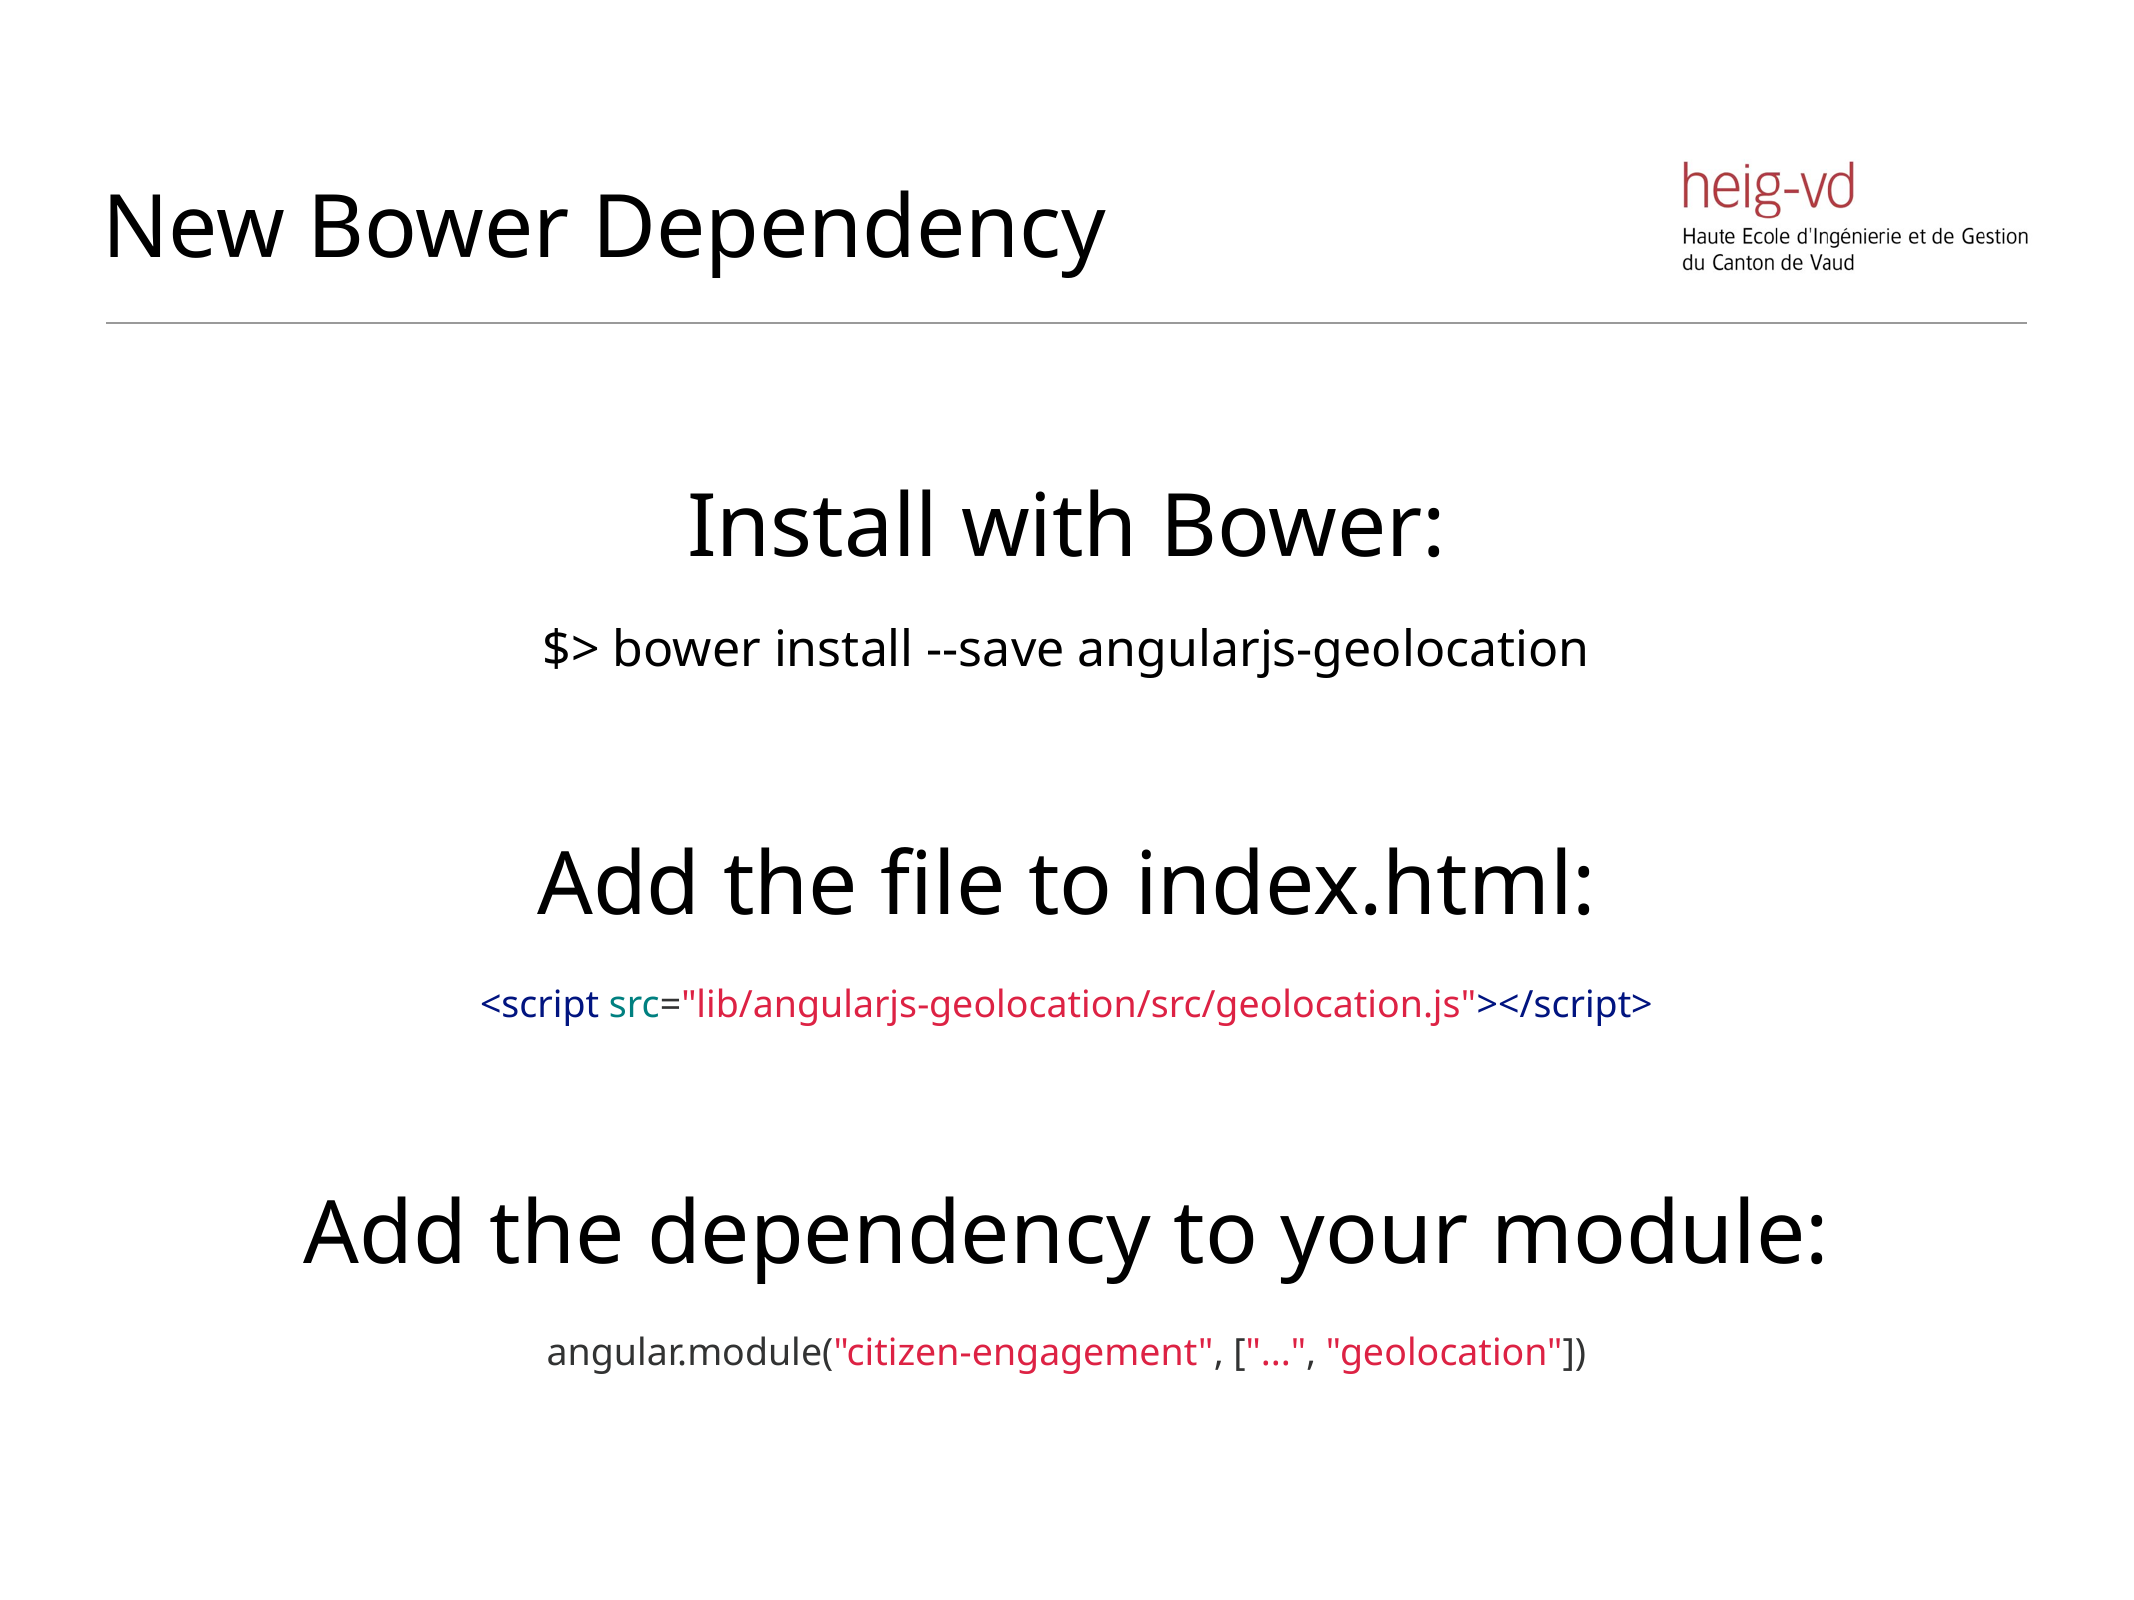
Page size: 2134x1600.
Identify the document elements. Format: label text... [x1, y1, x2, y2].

text_box Install with Bower: [678, 460, 1455, 582]
text_box angular.module("citizen-engagement", ["...", "geolocation"]) [538, 1319, 1595, 1382]
title New Bower Dependency [93, 54, 2040, 284]
text_box Add the file to index.html: [528, 818, 1605, 941]
text_box $> bower install --save angularjs-geolocation [534, 607, 1599, 685]
text_box Add the dependency to your module: [295, 1167, 1838, 1290]
text_box <script src="lib/angularjs-geolocation/src/geolocation.js"></script> [471, 971, 1662, 1034]
